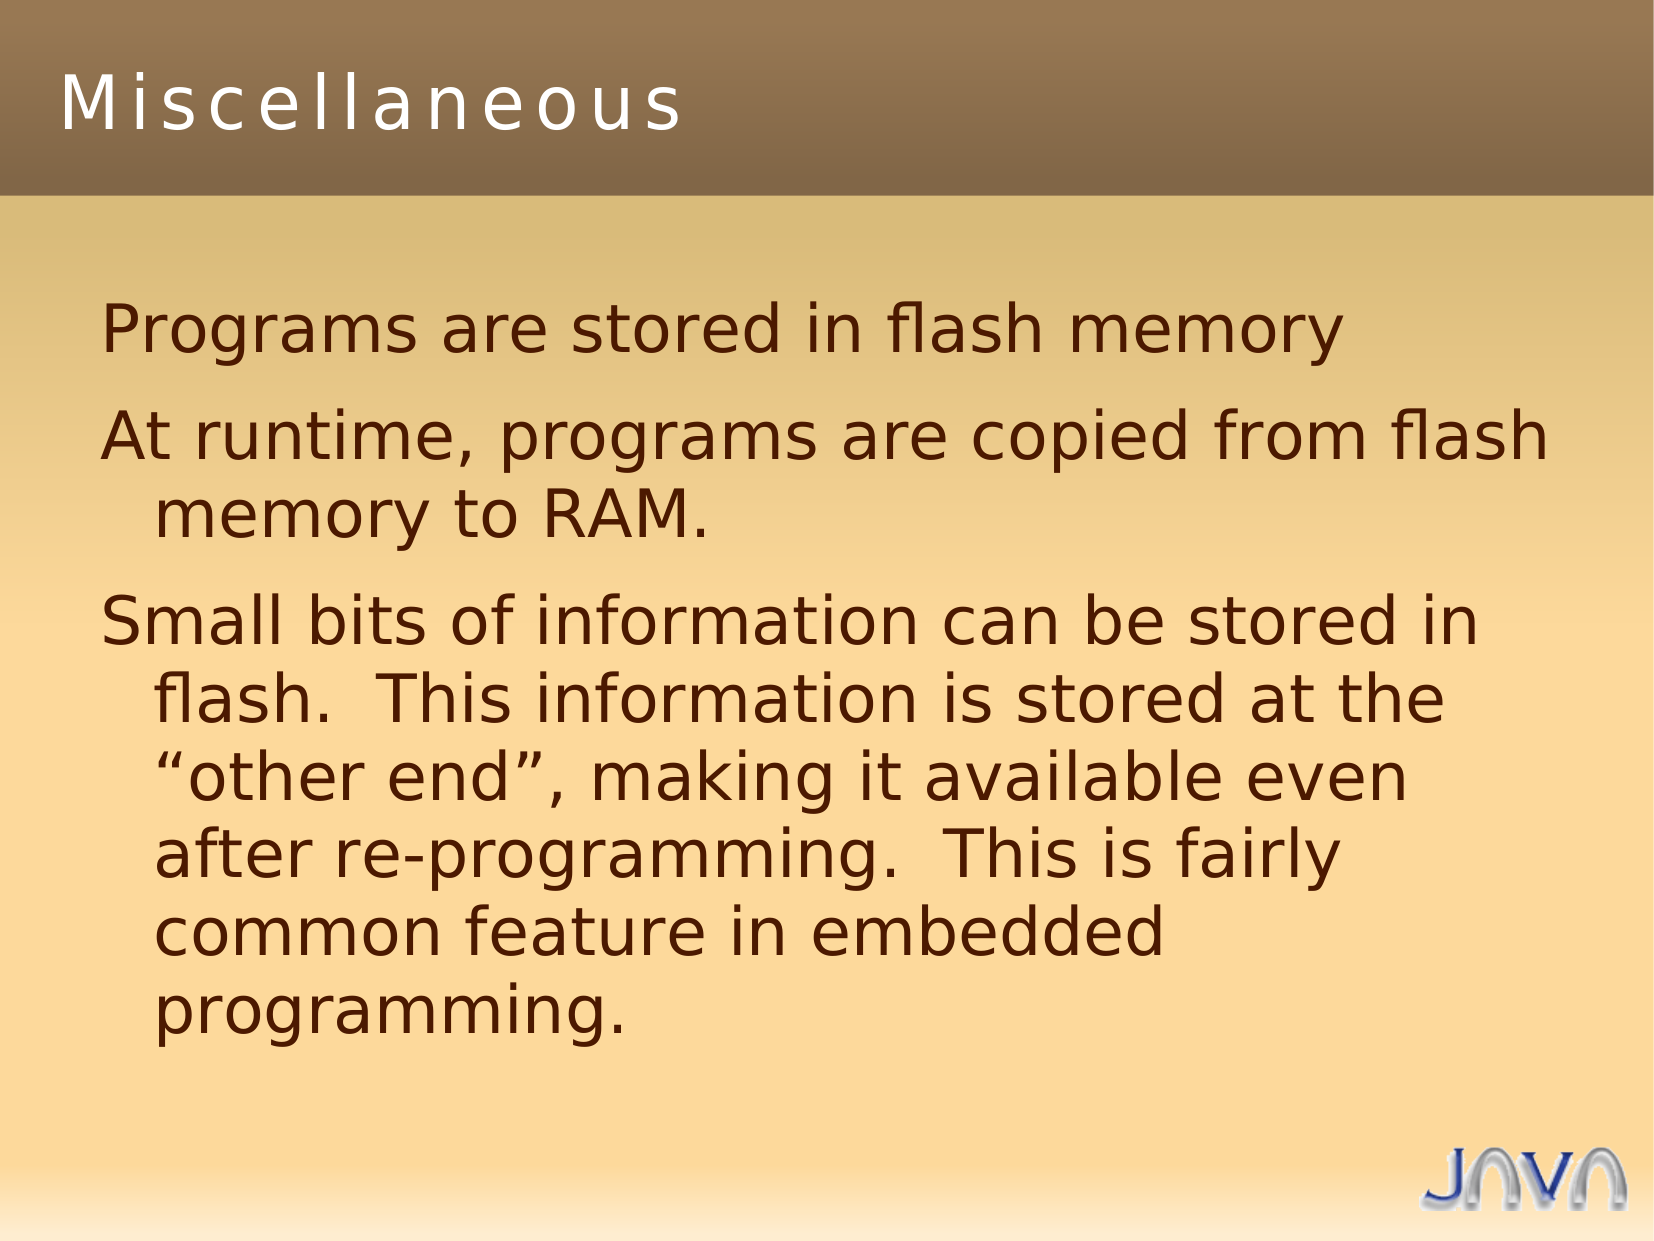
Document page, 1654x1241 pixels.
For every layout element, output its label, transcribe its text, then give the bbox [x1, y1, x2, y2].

title Miscellaneous [59, 36, 1595, 171]
list Programs are stored in flash memory At runtime, programs are copied from flash memory to RAM. Small bits of information can be stored in flash. This information is stored at the “other end”, making it available even after re-programming. This is fairly common feature in embedded programming. [82, 290, 1571, 1094]
picture [0, 0, 1654, 1241]
